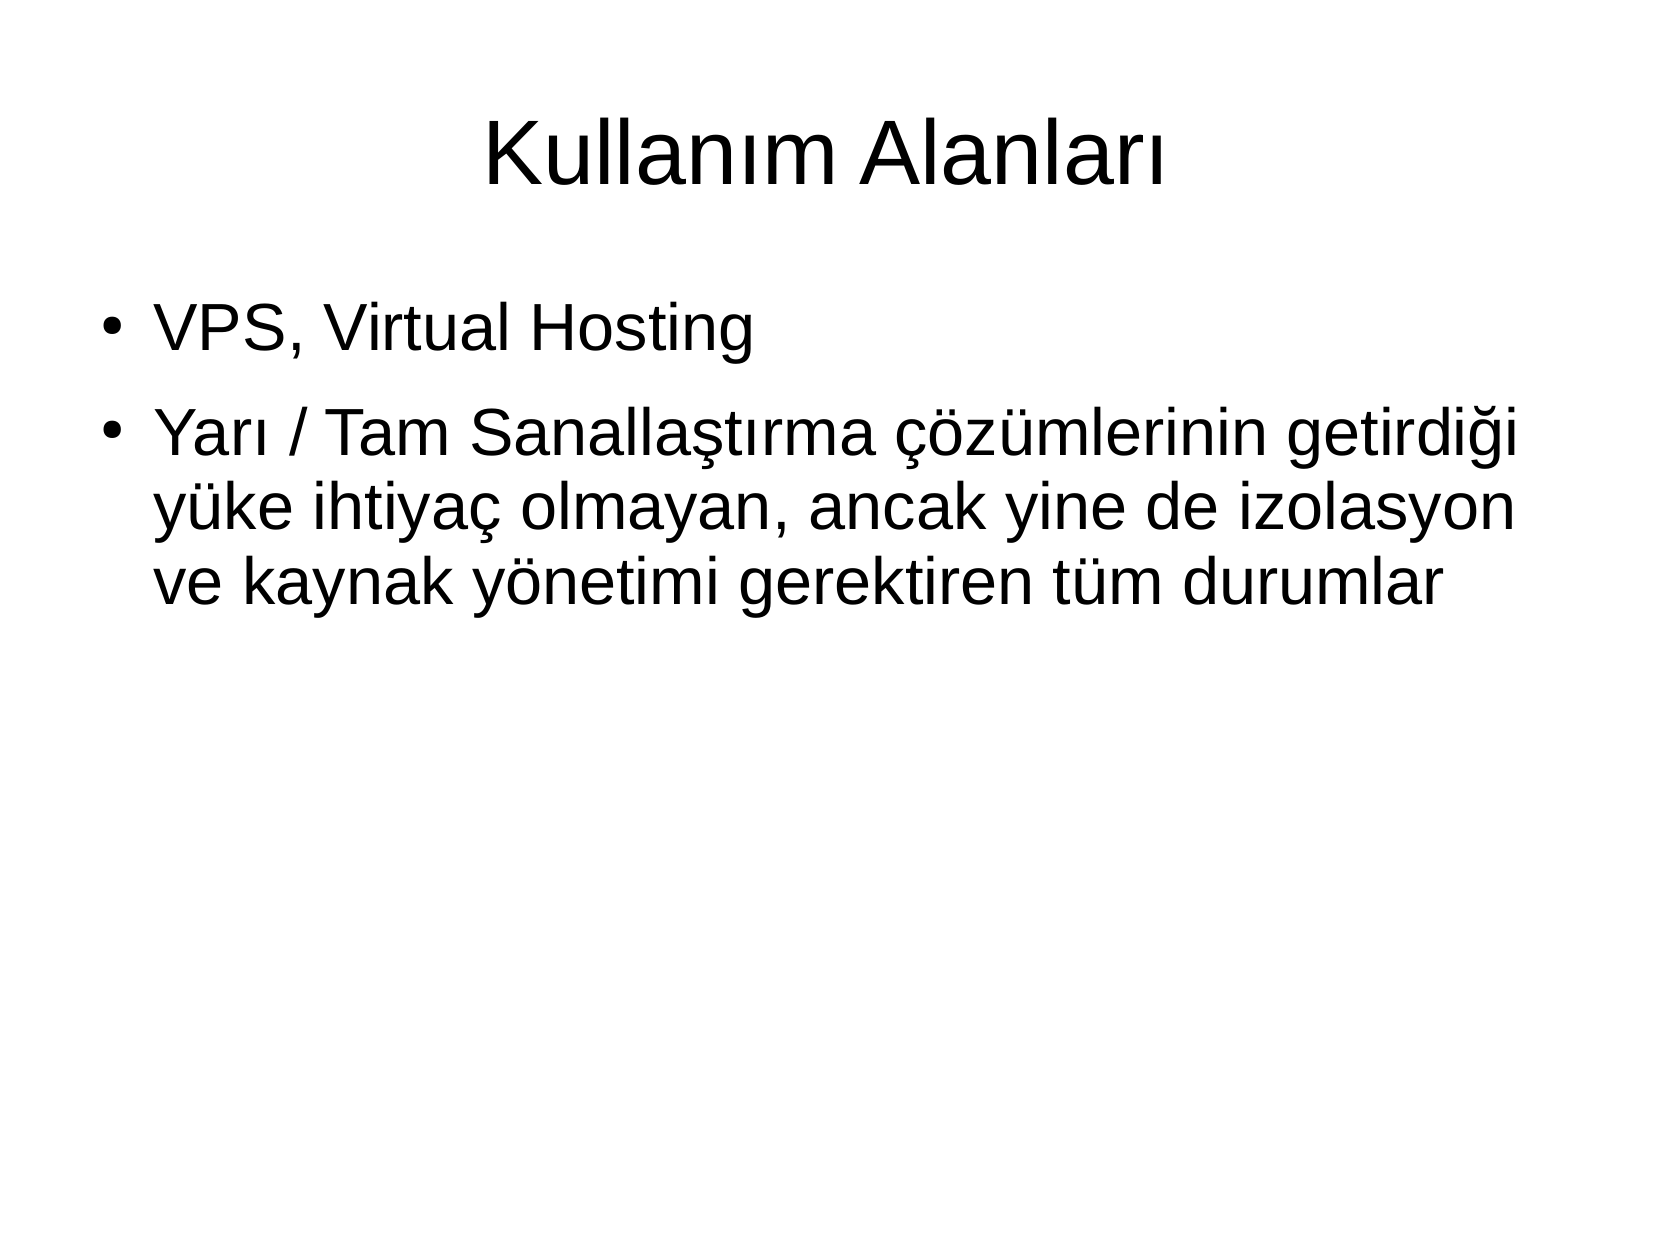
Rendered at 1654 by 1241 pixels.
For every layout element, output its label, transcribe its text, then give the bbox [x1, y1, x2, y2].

list VPS, Virtual Hosting Yarı / Tam Sanallaştırma çözümlerinin getirdiği yüke ihtiyaç olmayan, ancak yine de izolasyon ve kaynak yönetimi gerektiren tüm durumlar [82, 290, 1571, 1109]
title Kullanım Alanları [82, 56, 1571, 250]
